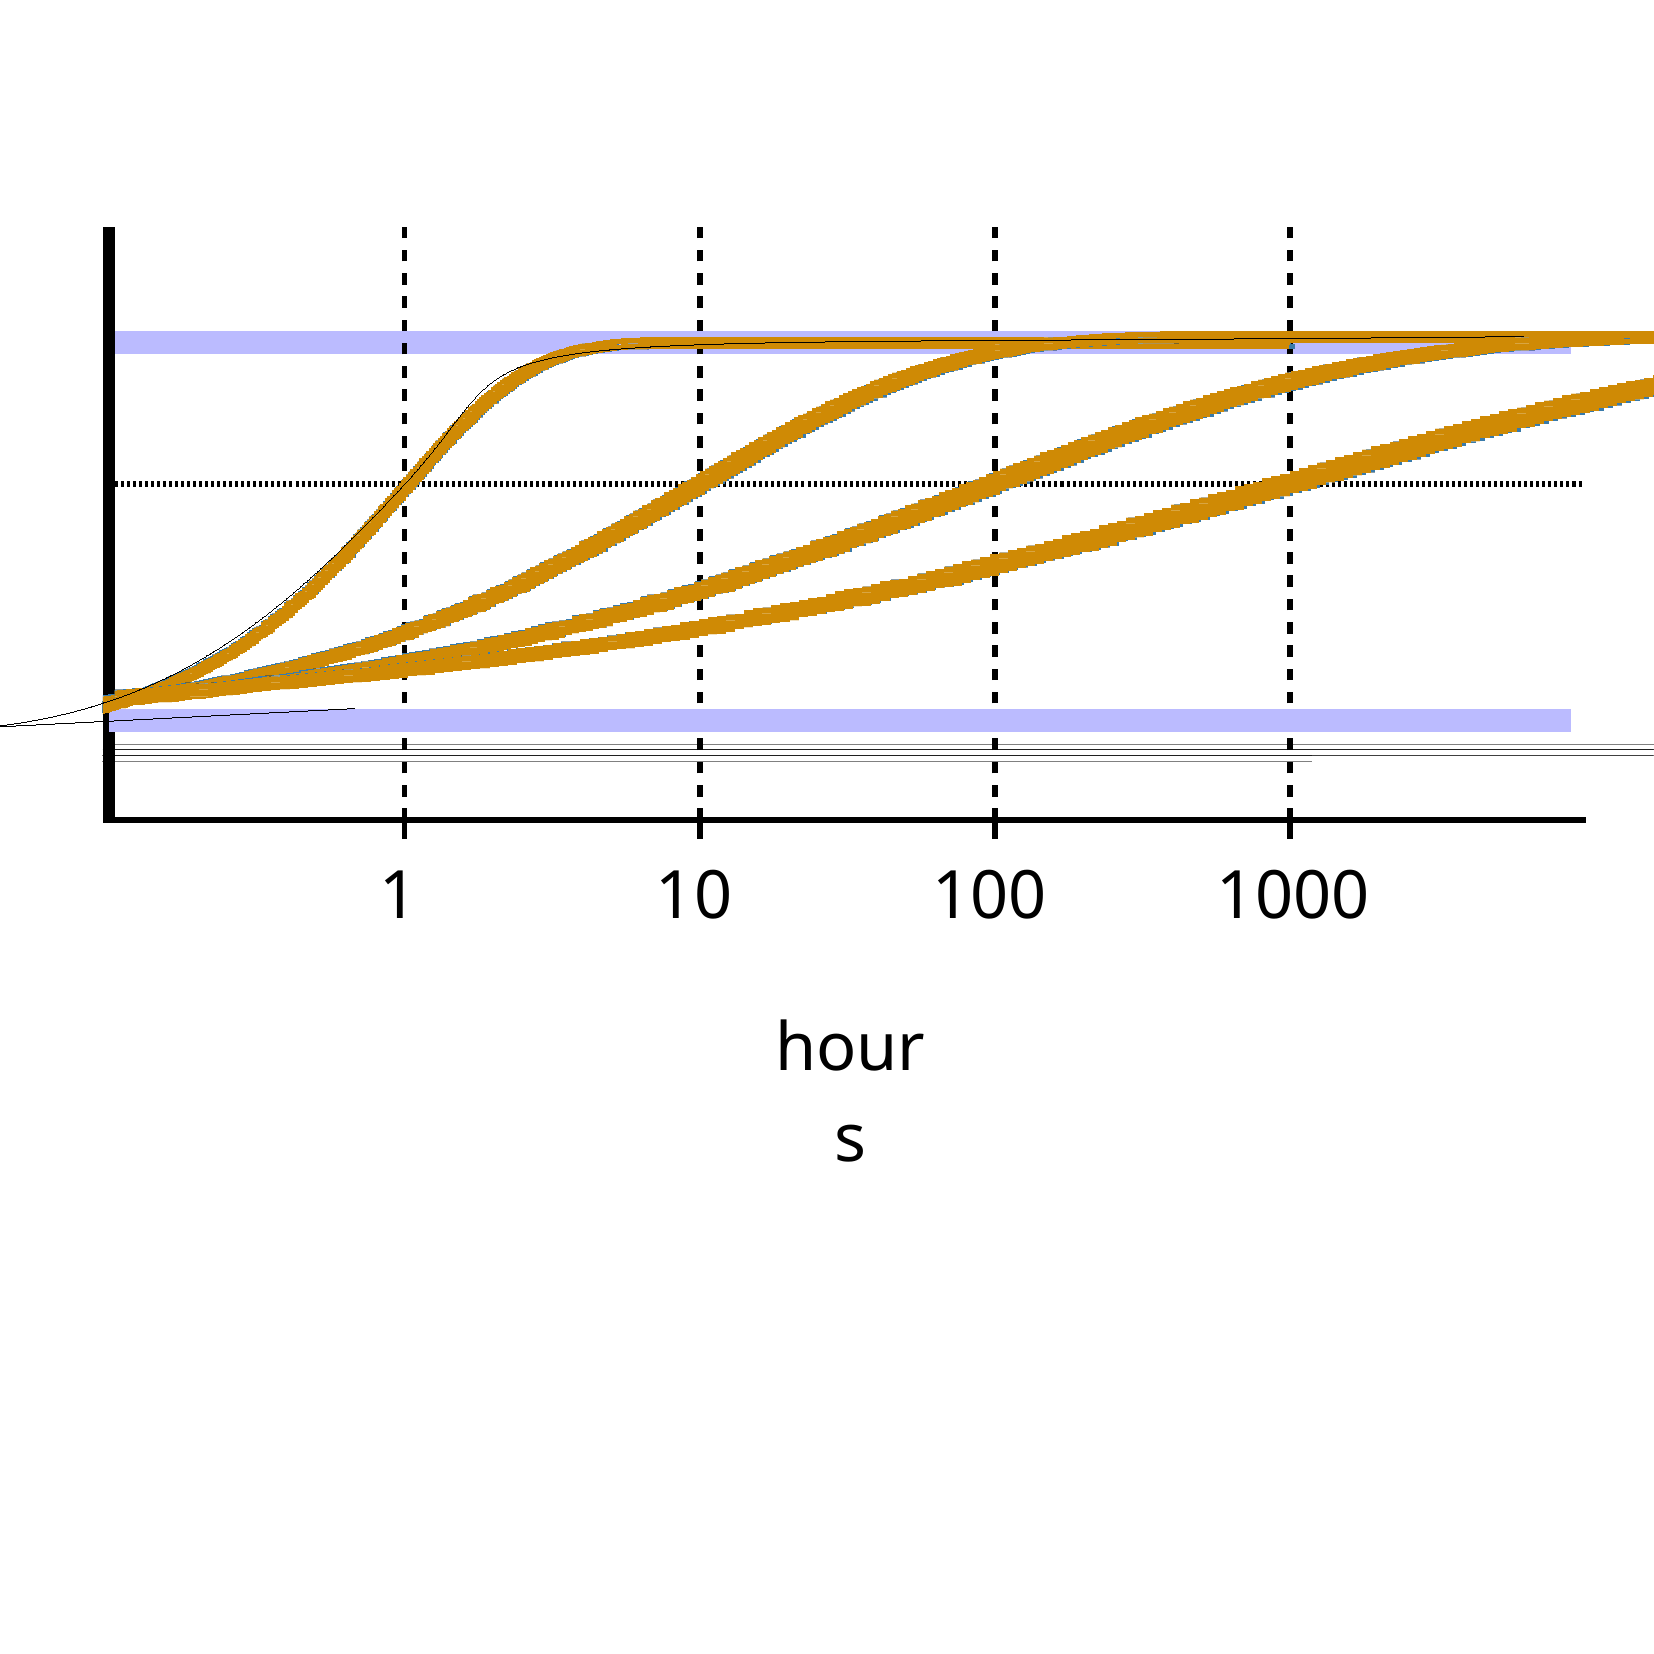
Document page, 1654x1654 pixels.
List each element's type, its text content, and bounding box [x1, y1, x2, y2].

picture [102, 318, 1654, 762]
text_box 10 [608, 840, 798, 922]
text_box 1 [312, 840, 502, 922]
text_box hours [755, 992, 945, 1074]
text_box 100 [903, 840, 1093, 922]
text_box 1000 [1198, 840, 1388, 922]
